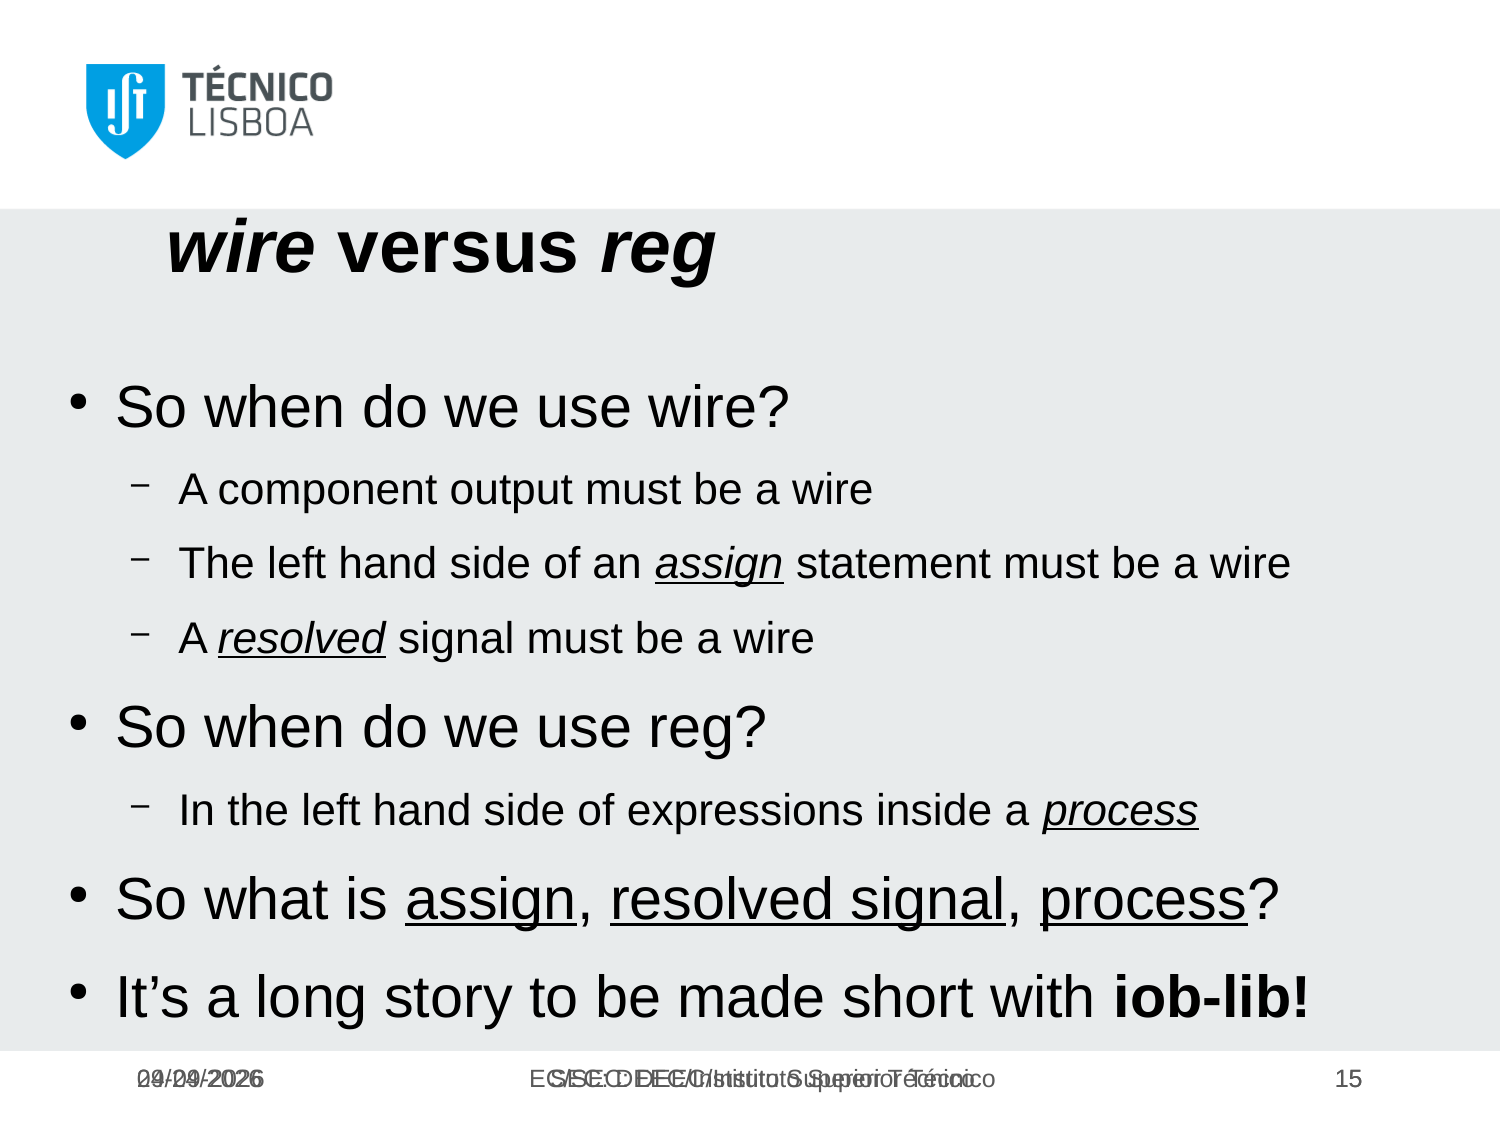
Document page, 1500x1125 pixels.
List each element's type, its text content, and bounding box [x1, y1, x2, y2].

picture [0, 0, 1500, 1125]
slide_number 01/05/2023 [121, 1052, 425, 1103]
title wire versus reg [151, 171, 1408, 314]
slide_number <number> [1077, 1052, 1378, 1103]
list So when do we use wire? A component output must be a wire The left hand side of an assign statement must be a wire A resolved signal must be a wire So when do we use reg? In the left hand side of expressions inside a process So what is assign, resolved signal, process? It’s a long story to be made short with iob-lib! [52, 367, 1465, 1030]
footer EC/SEC: DEEC/Instituto Superior Técnico [512, 1052, 1021, 1103]
